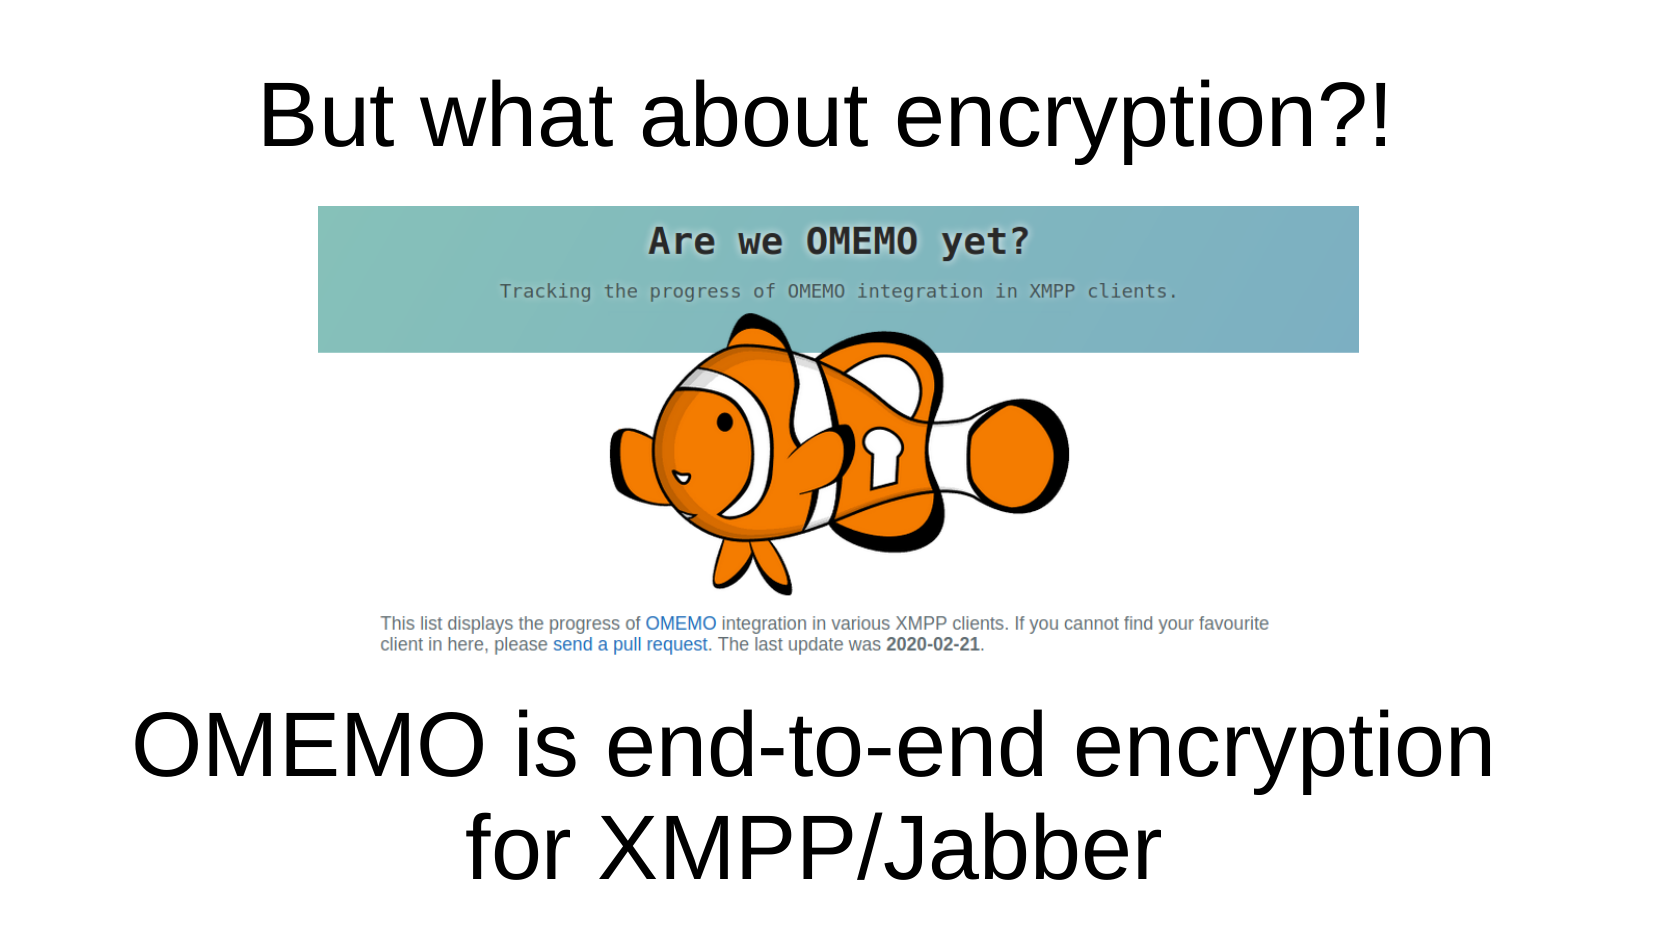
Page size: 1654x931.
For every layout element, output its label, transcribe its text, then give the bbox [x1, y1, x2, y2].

picture [318, 206, 1359, 662]
title But what about encryption?! [82, 37, 1571, 193]
title OMEMO is end-to-end encryption for XMPP/Jabber [70, 693, 1560, 899]
